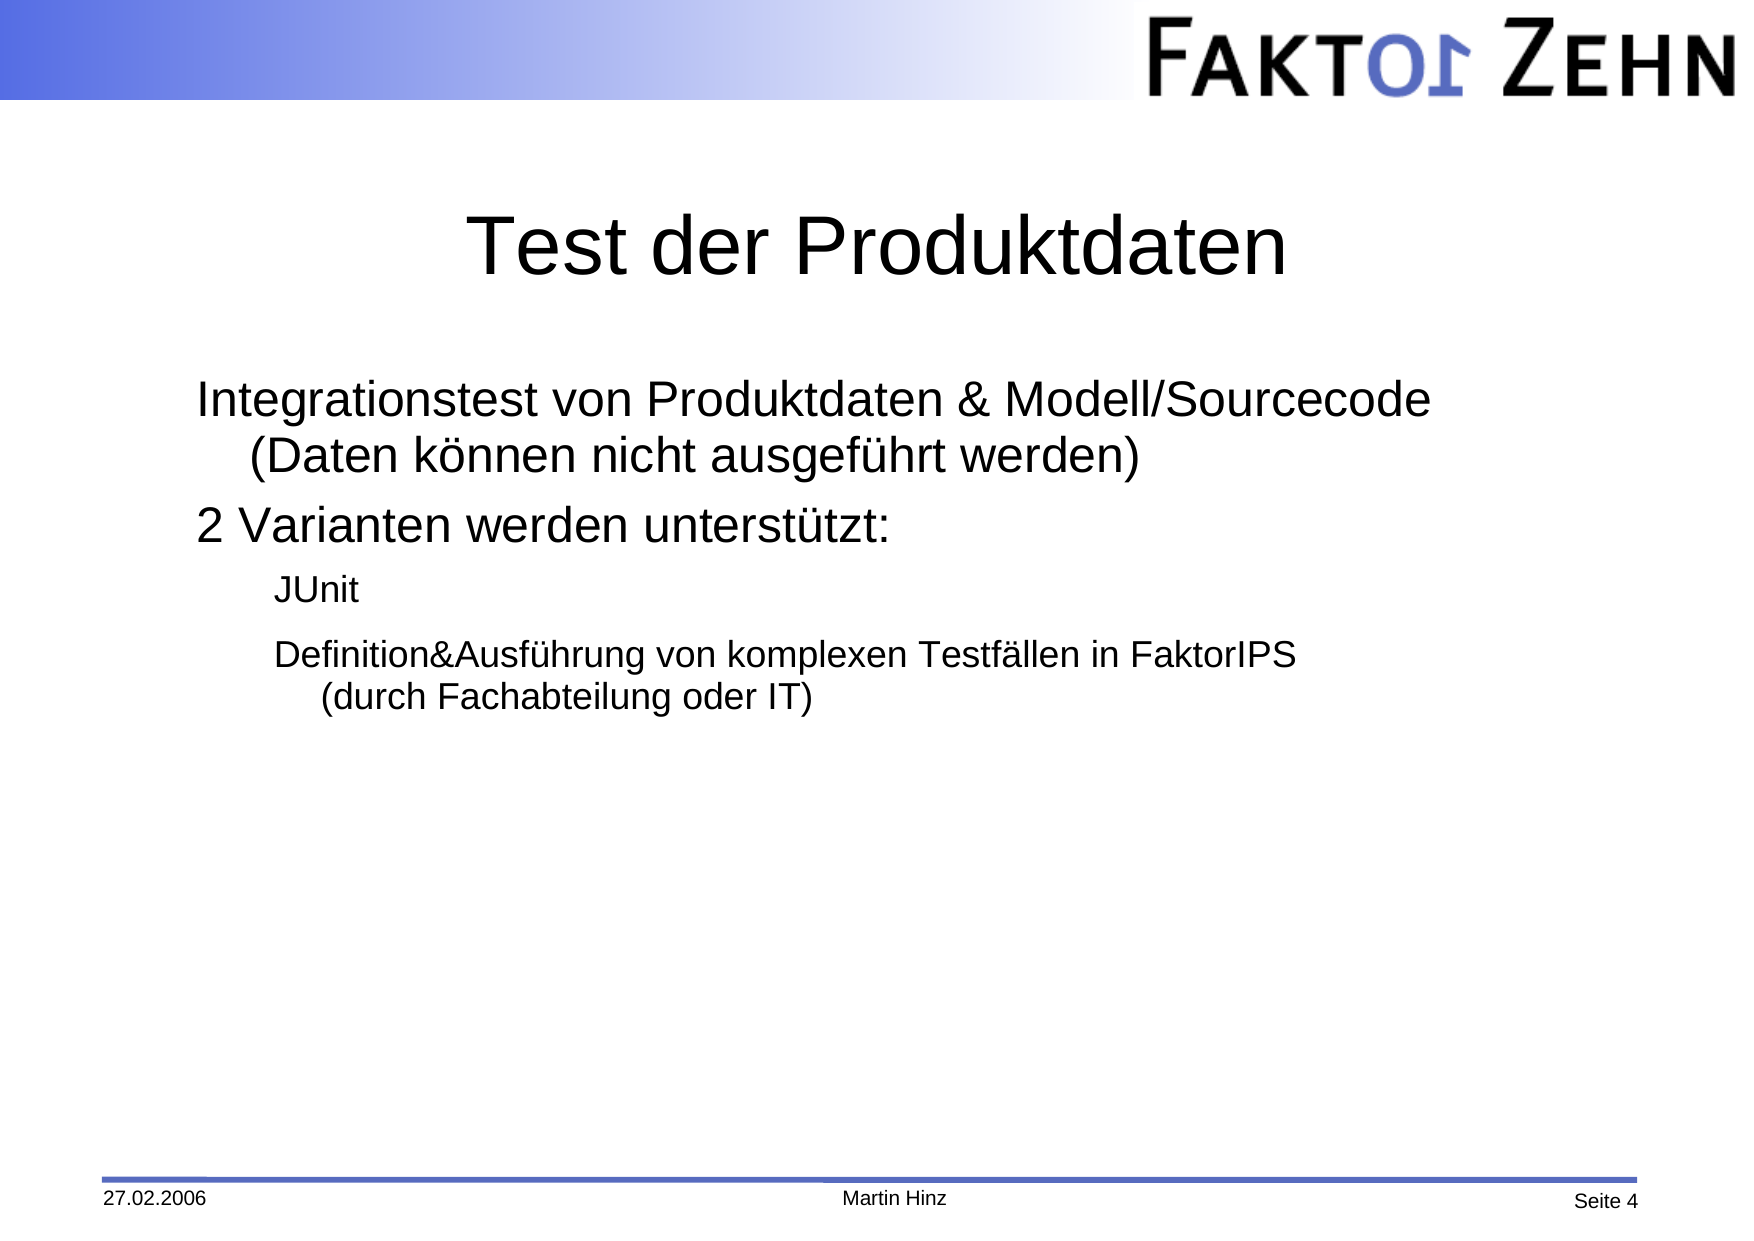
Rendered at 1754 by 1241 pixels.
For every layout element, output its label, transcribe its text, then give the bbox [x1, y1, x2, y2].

picture [1133, 2, 1749, 105]
title Test der Produktdaten [179, 142, 1576, 349]
list Integrationstest von Produktdaten & Modell/Sourcecode (Daten können nicht ausgeführt werden) 2 Varianten werden unterstützt: JUnit Definition&Ausführung von komplexen Testfällen in FaktorIPS (durch Fachabteilung oder IT) [179, 371, 1576, 1078]
